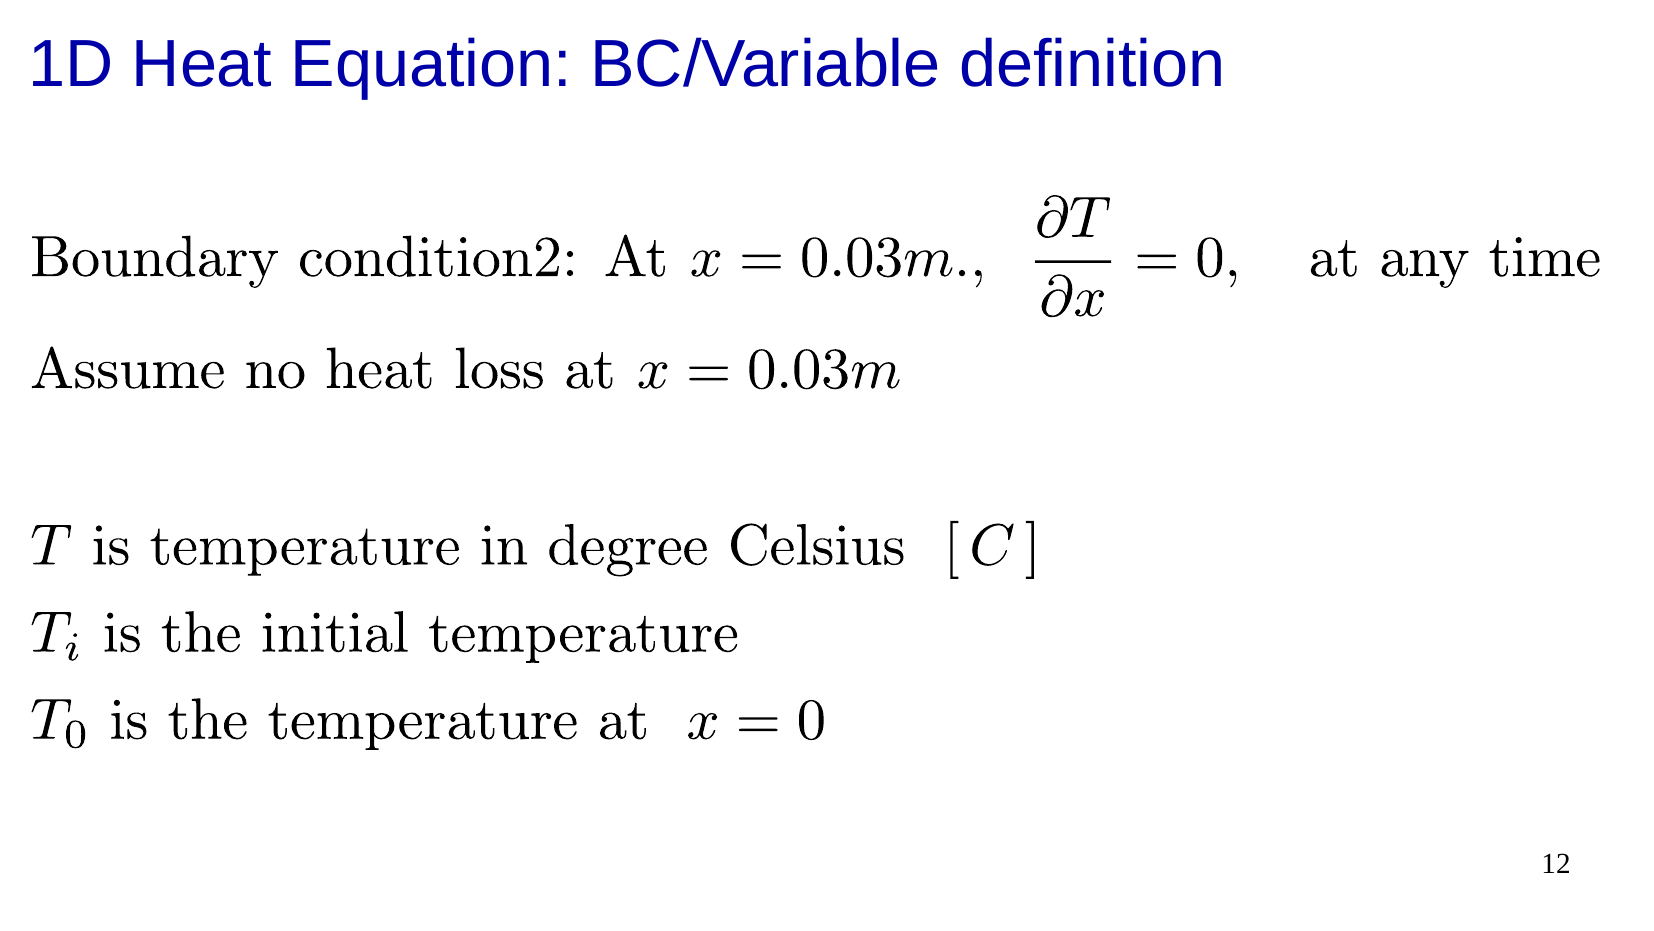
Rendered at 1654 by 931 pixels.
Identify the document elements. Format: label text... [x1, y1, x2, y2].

text_box [30, 520, 1041, 751]
text_box [30, 195, 1602, 390]
title 1D Heat Equation: BC/Variable definition [28, 21, 1626, 106]
